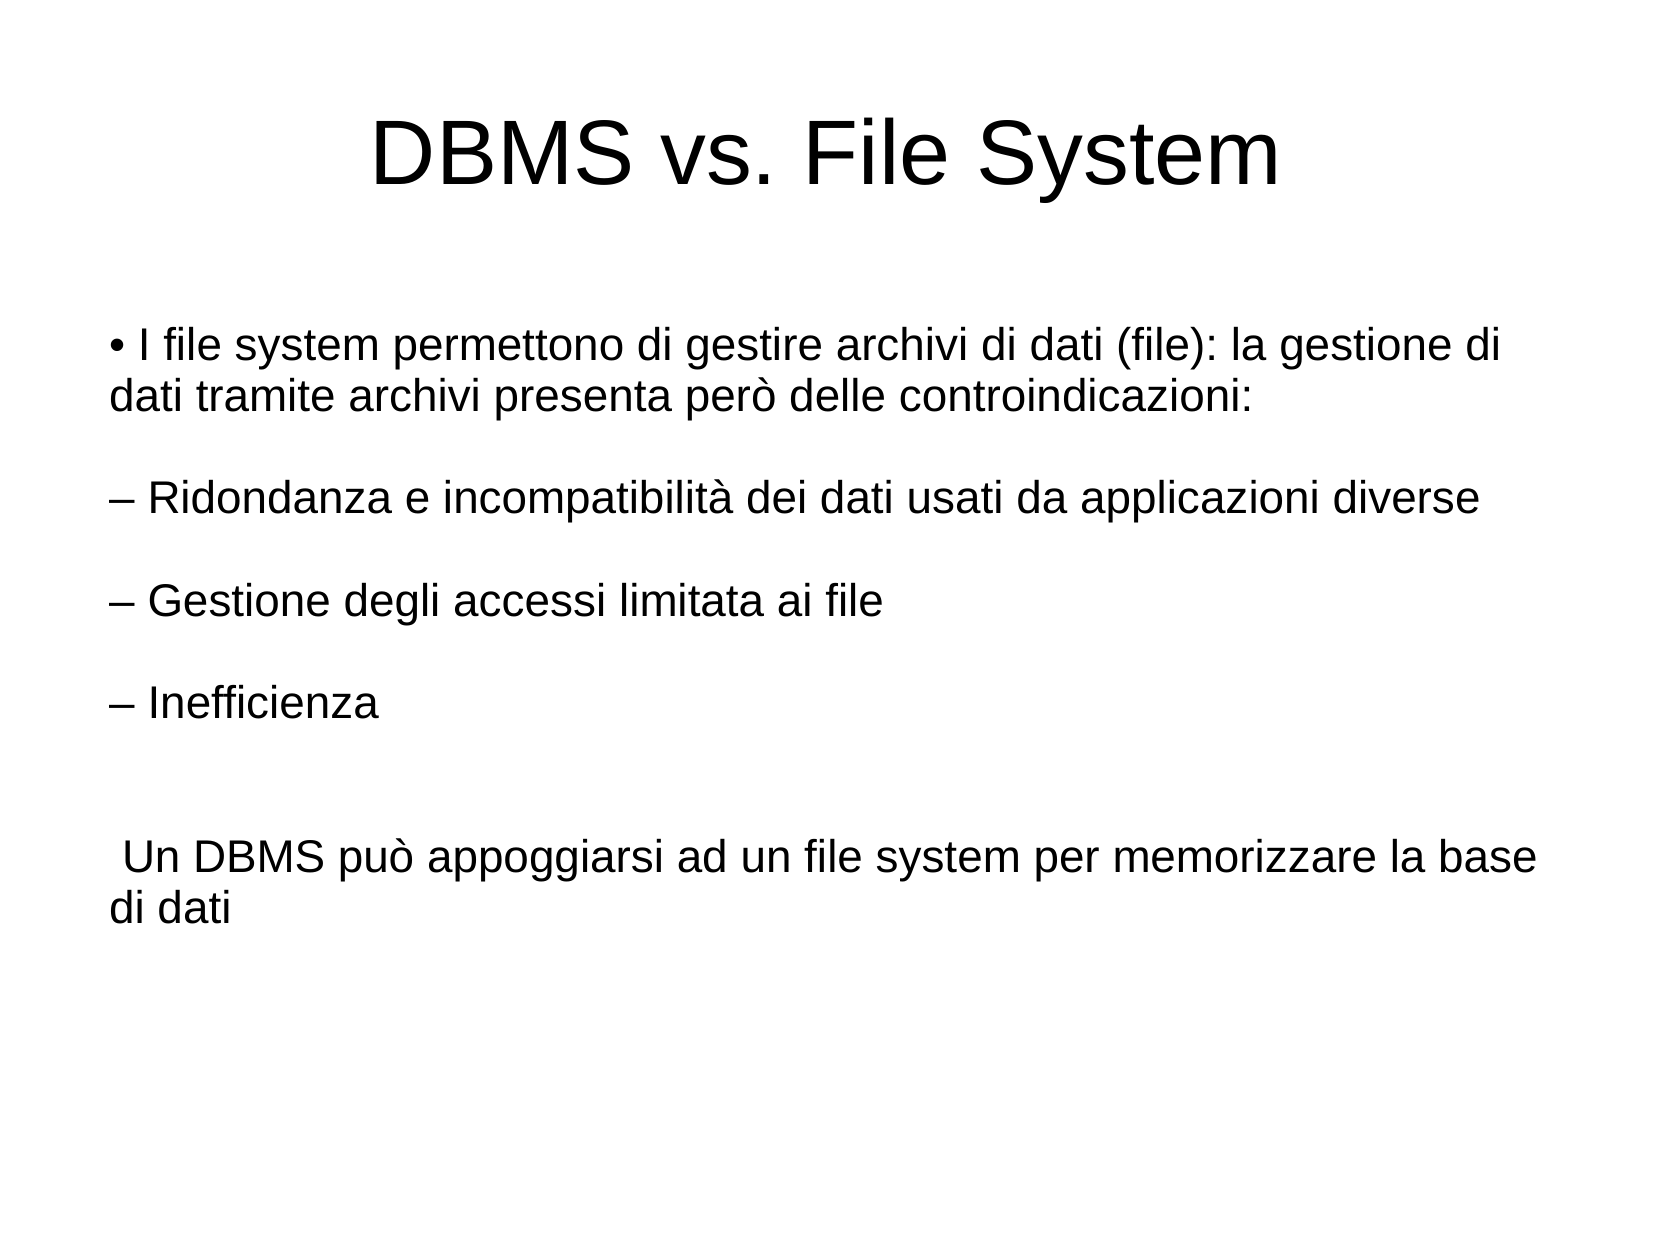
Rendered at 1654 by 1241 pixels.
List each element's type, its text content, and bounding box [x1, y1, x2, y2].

title DBMS vs. File System [82, 49, 1571, 257]
text_box • I file system permettono di gestire archivi di dati (file): la gestione di dati tramite archivi presenta però delle controindicazioni: – Ridondanza e incompatibilità dei dati usati da applicazioni diverse – Gestione degli accessi limitata ai file – Inefficienza Un DBMS può appoggiarsi ad un file system per memorizzare la base di dati [94, 259, 1583, 1087]
